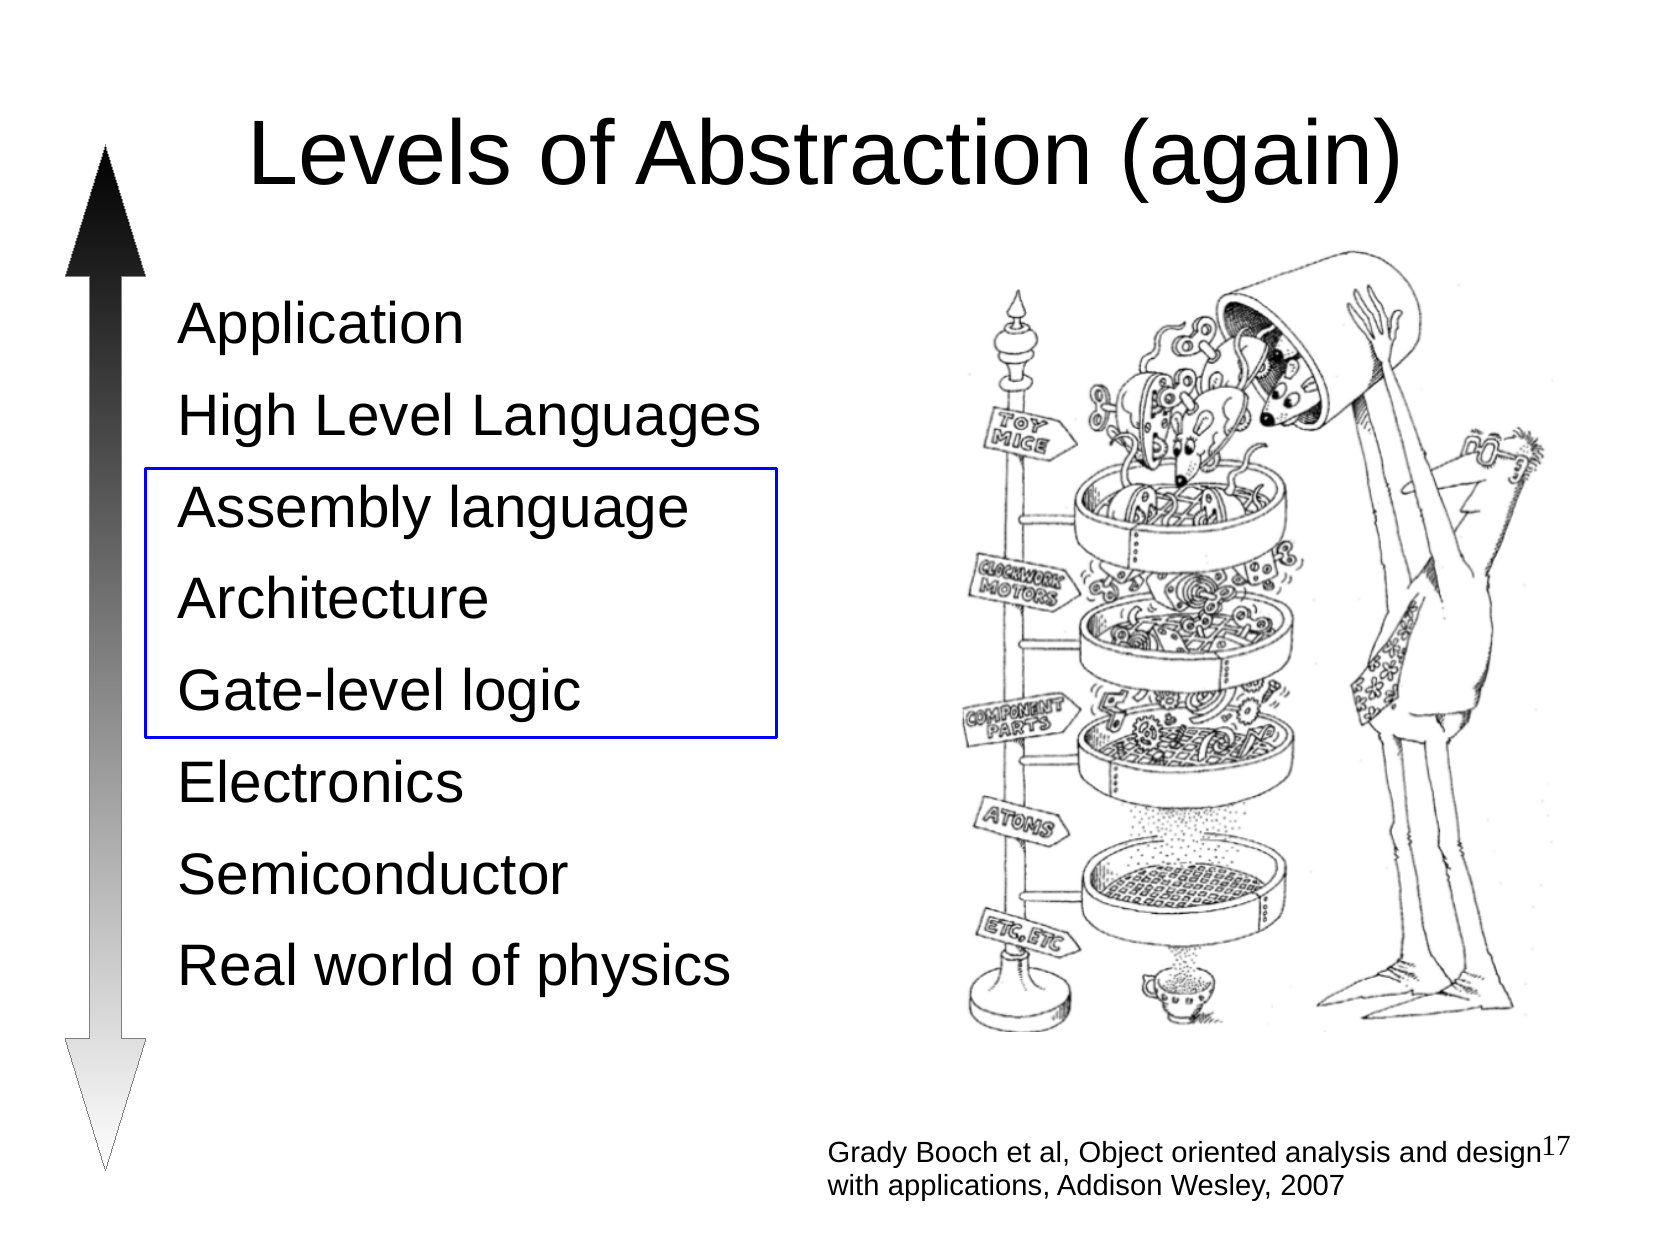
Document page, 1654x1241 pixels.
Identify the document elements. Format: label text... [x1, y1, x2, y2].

list Application High Level Languages Assembly language Architecture Gate-level logic Electronics Semiconductor Real world of physics [122, 290, 793, 1010]
list Application High Level Languages Assembly language Architecture Gate-level logic Electronics Semiconductor Real world of physics [82, 290, 89, 1010]
title Levels of Abstraction (again) [82, 49, 1571, 257]
text_box Grady Booch et al, Object oriented analysis and design with applications, Addison Wesley, 2007 [813, 1128, 1578, 1229]
picture [953, 240, 1554, 1032]
text_box [65, 144, 146, 1171]
